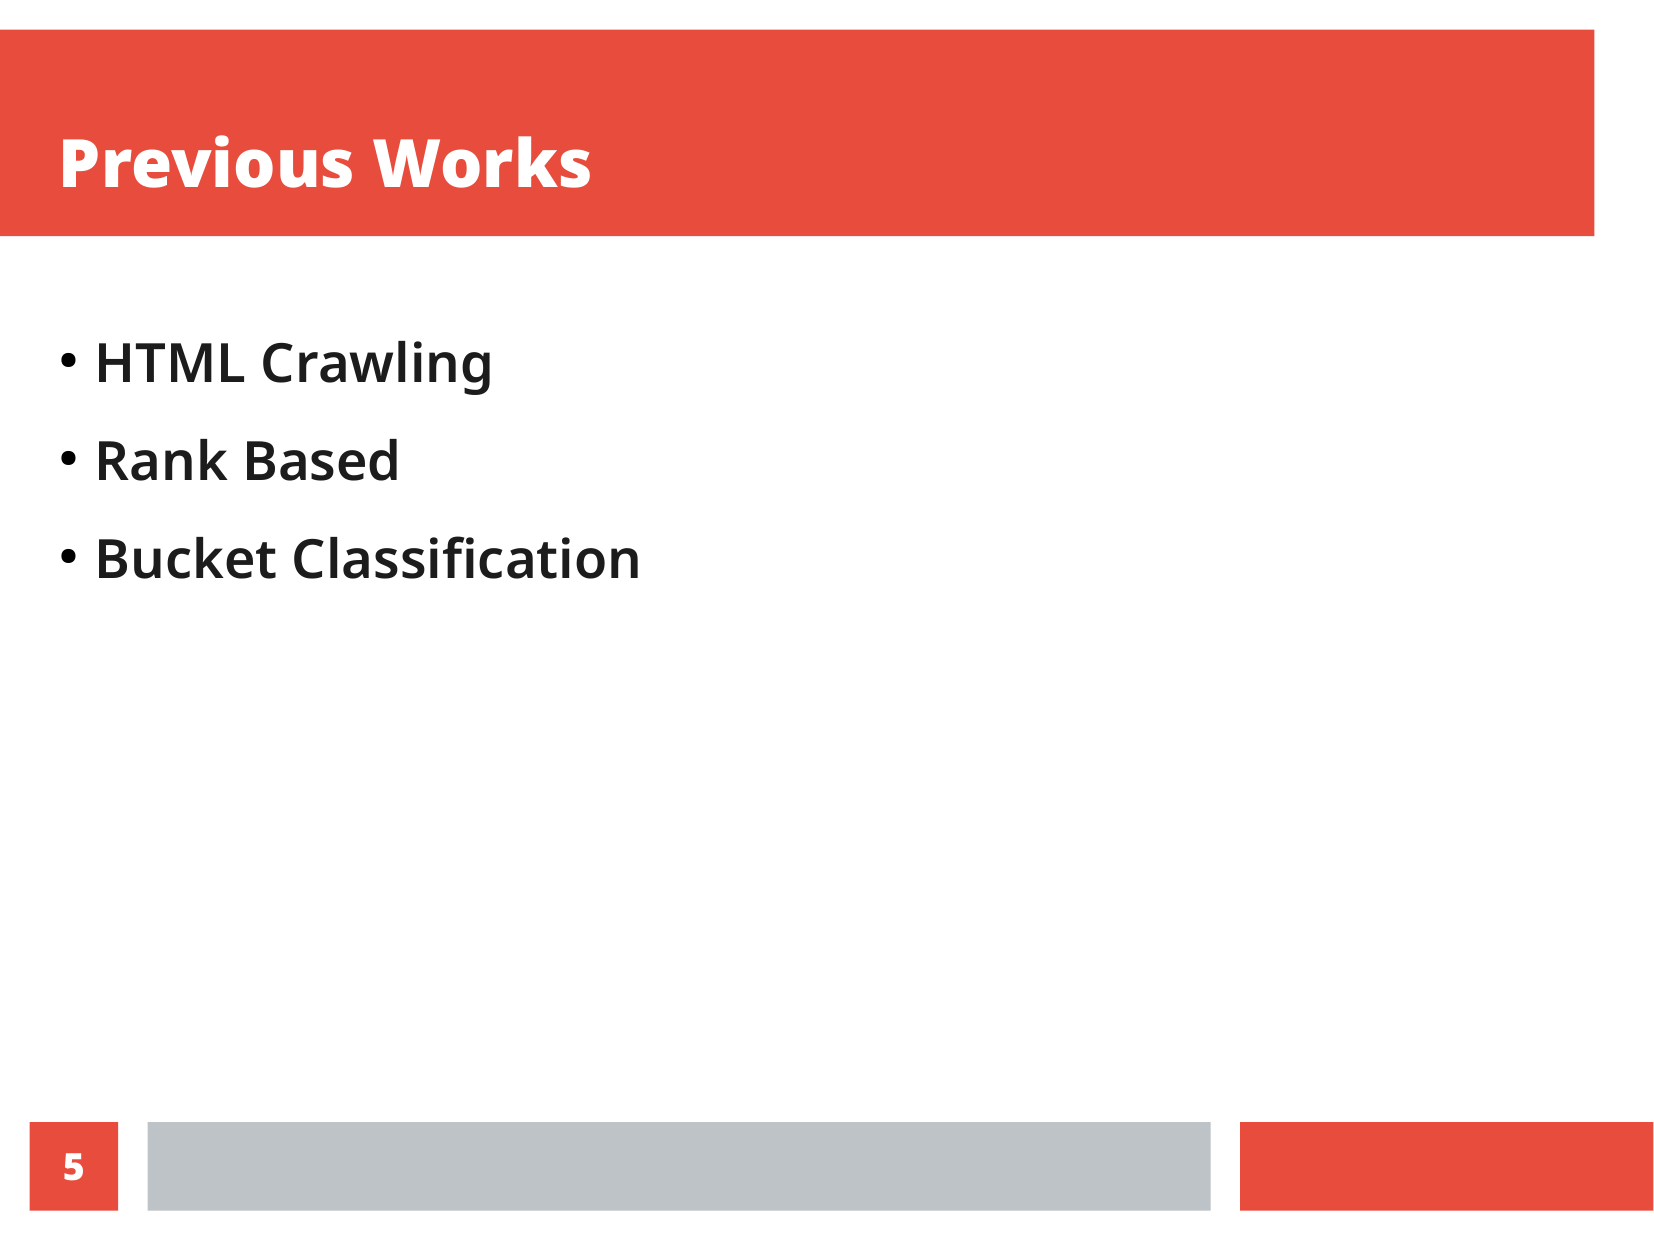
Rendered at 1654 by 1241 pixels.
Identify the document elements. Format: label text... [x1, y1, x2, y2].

title Previous Works [59, 59, 1595, 207]
list HTML Crawling Rank Based Bucket Classification [59, 324, 1565, 1093]
